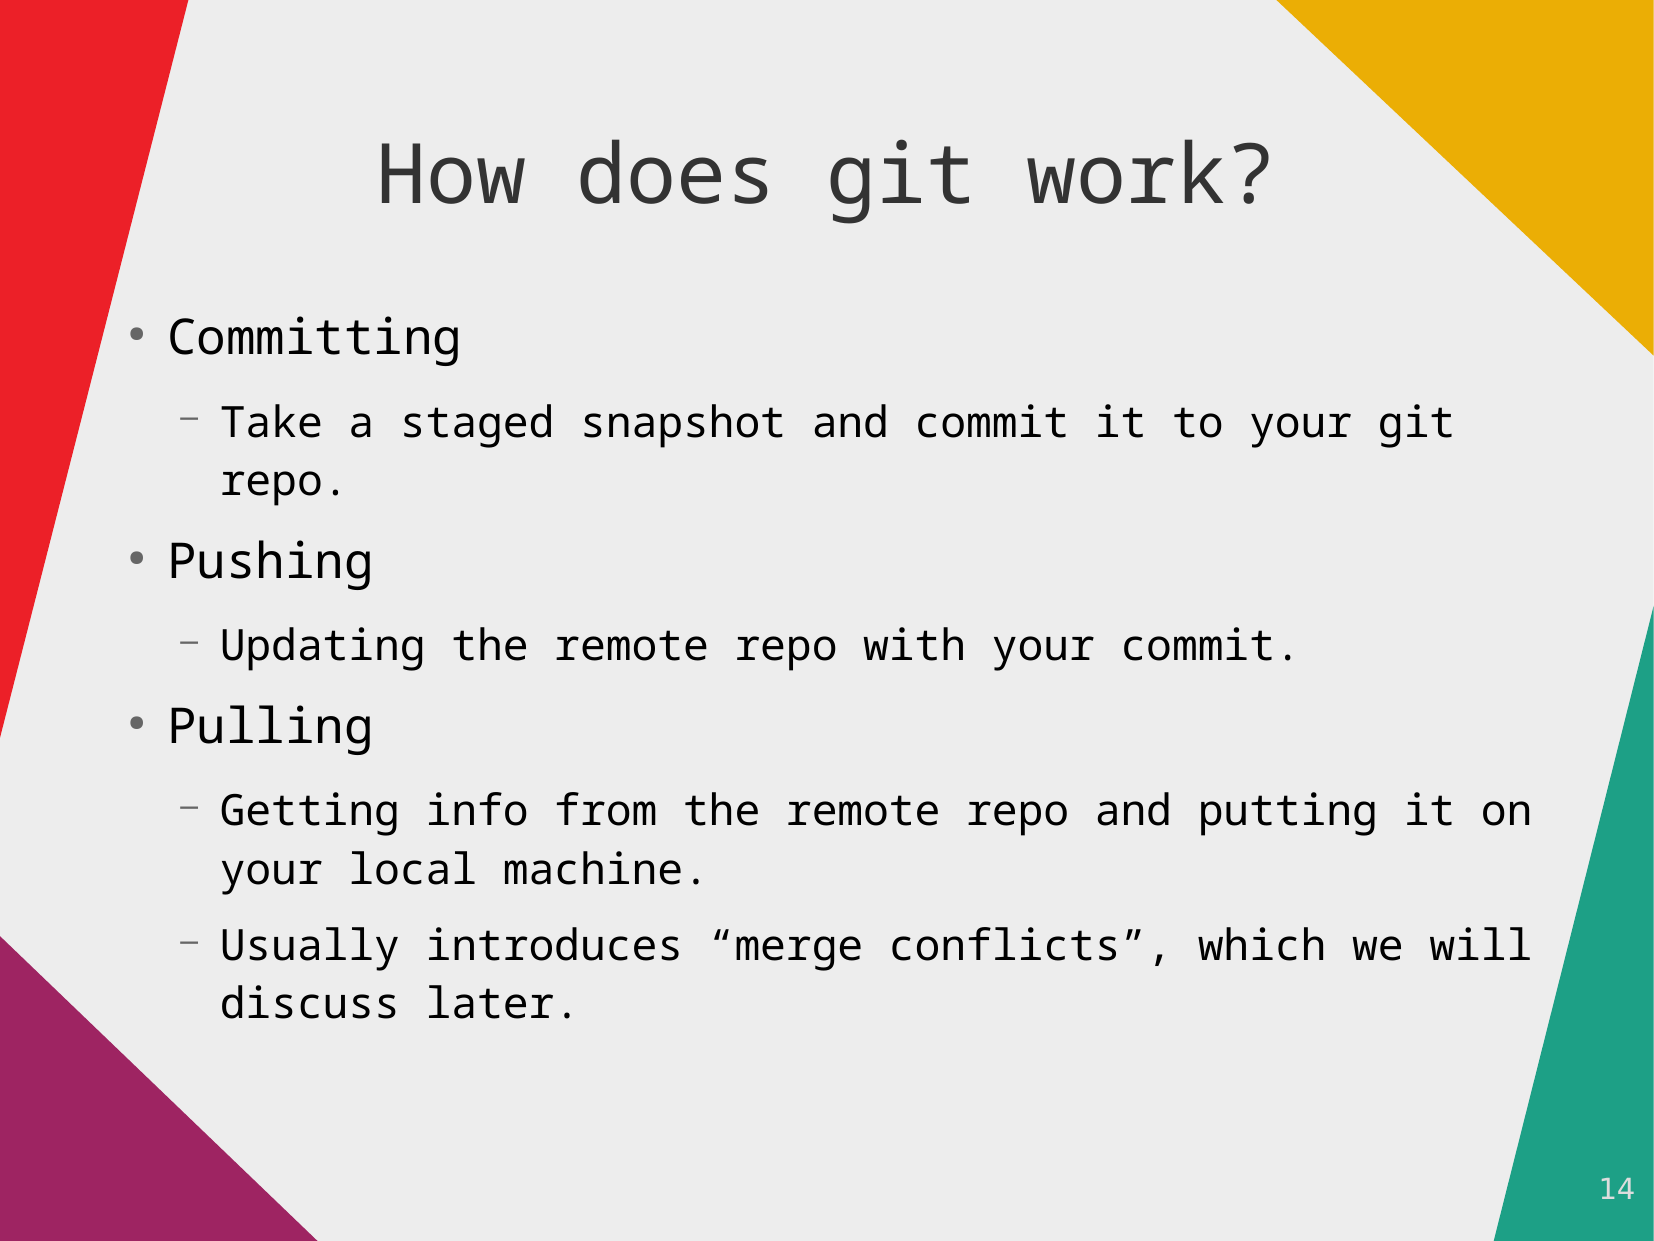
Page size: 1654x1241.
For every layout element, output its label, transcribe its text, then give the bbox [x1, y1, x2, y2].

list Committing Take a staged snapshot and commit it to your git repo. Pushing Updating the remote repo with your commit. Pulling Getting info from the remote repo and putting it on your local machine. Usually introduces “merge conflicts”, which we will discuss later. [114, 302, 1539, 1033]
title How does git work? [114, 73, 1539, 271]
